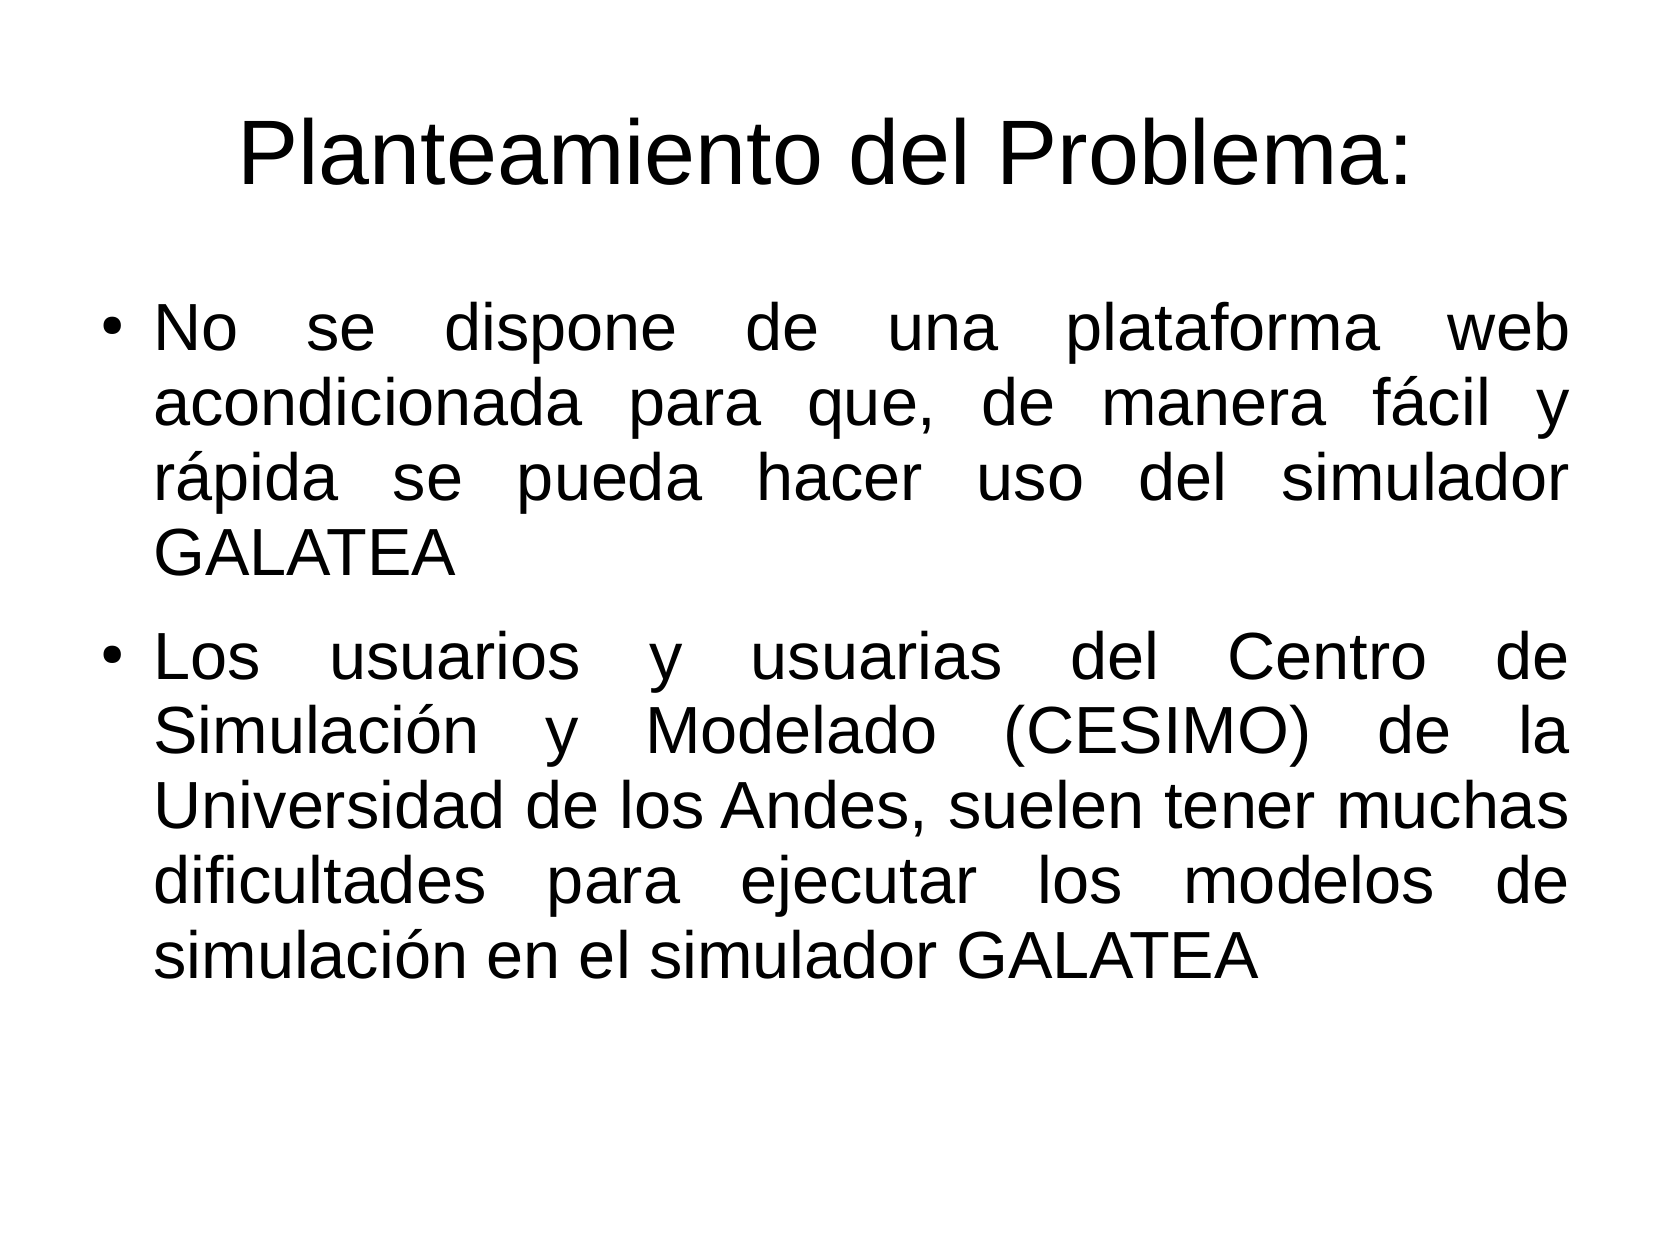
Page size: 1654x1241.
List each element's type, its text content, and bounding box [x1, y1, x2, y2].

list No se dispone de una plataforma web acondicionada para que, de manera fácil y rápida se pueda hacer uso del simulador GALATEA Los usuarios y usuarias del Centro de Simulación y Modelado (CESIMO) de la Universidad de los Andes, suelen tener muchas dificultades para ejecutar los modelos de simulación en el simulador GALATEA [82, 290, 1571, 1010]
title Planteamiento del Problema: [82, 49, 1571, 257]
